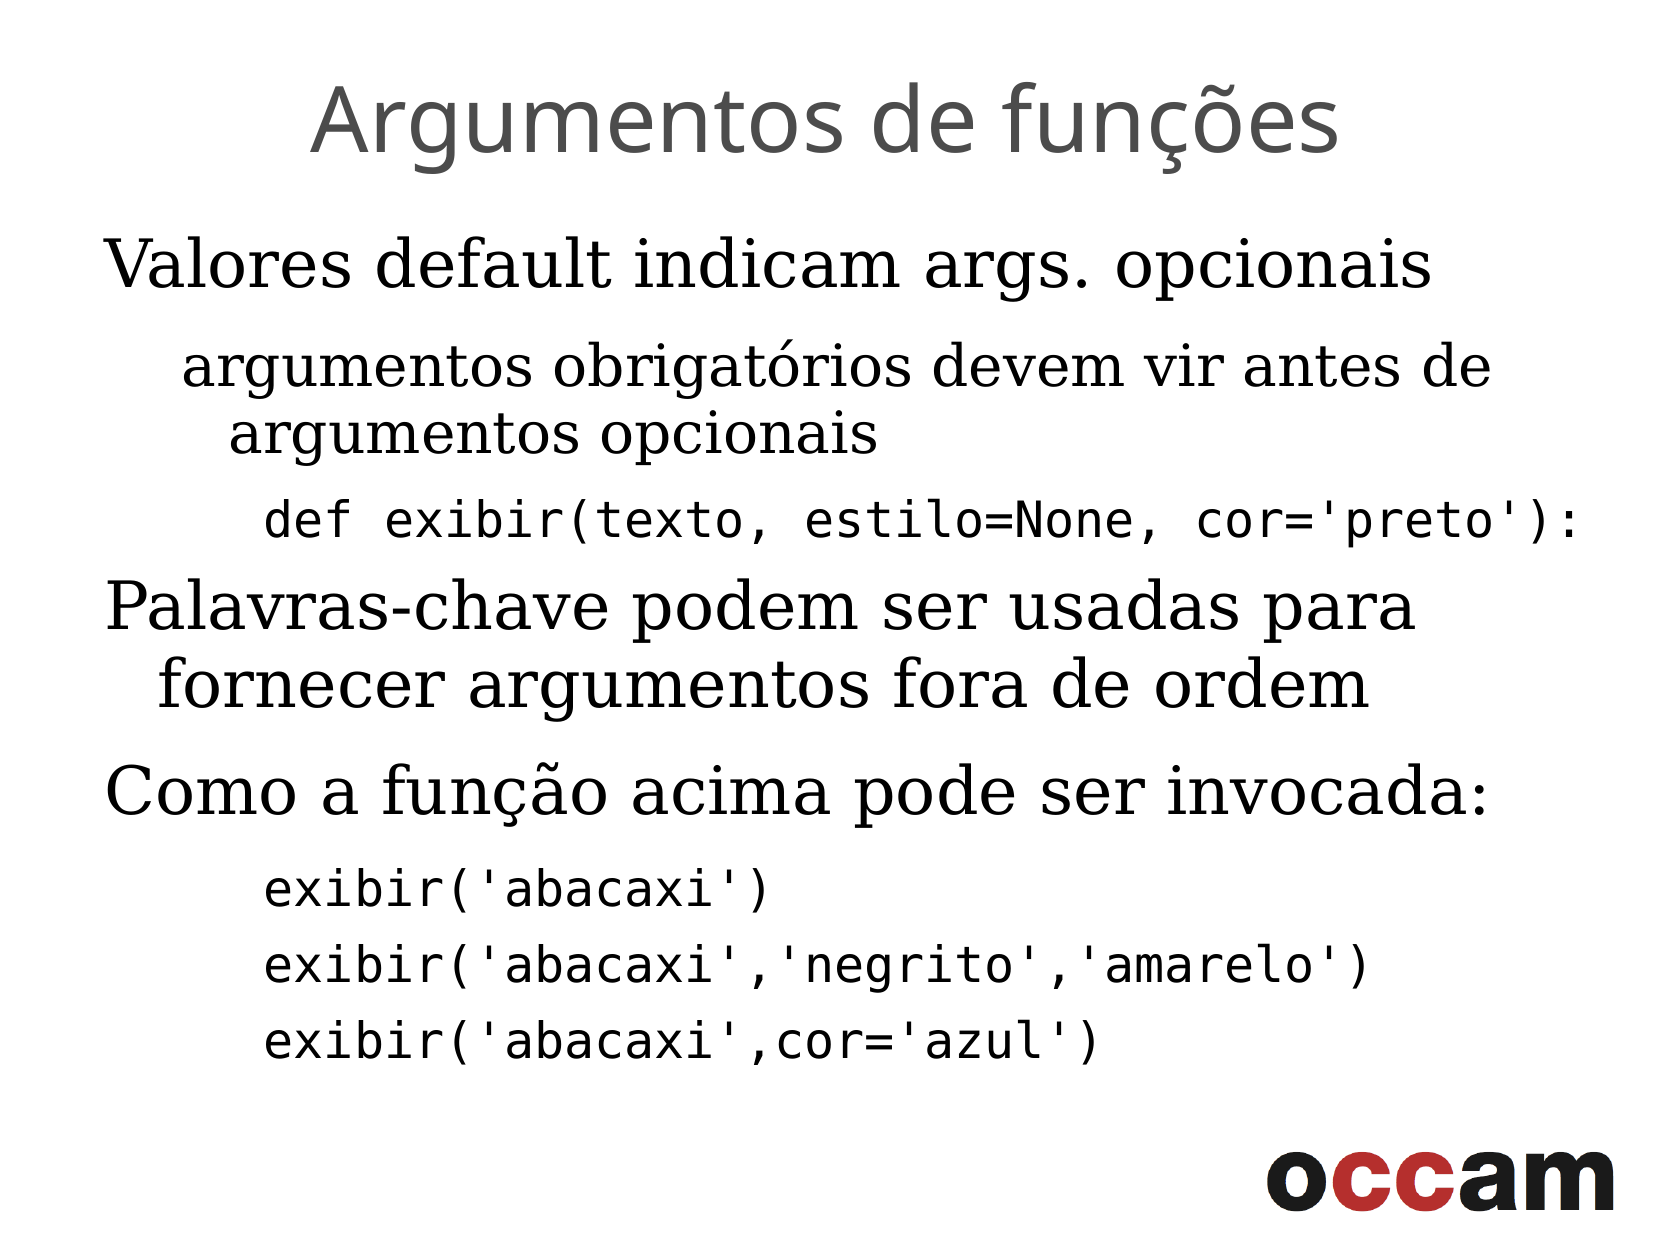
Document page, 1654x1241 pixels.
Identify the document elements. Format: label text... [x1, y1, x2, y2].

title Argumentos de funções [75, 17, 1564, 226]
picture [1237, 1122, 1643, 1241]
list Valores default indicam args. opcionais argumentos obrigatórios devem vir antes de argumentos opcionais def exibir(texto, estilo=None, cor='preto'): Palavras-chave podem ser usadas para fornecer argumentos fora de ordem Como a função acima pode ser invocada: exibir('abacaxi') exibir('abacaxi','negrito','amarelo') exibir('abacaxi',cor='azul') [86, 225, 1613, 1163]
